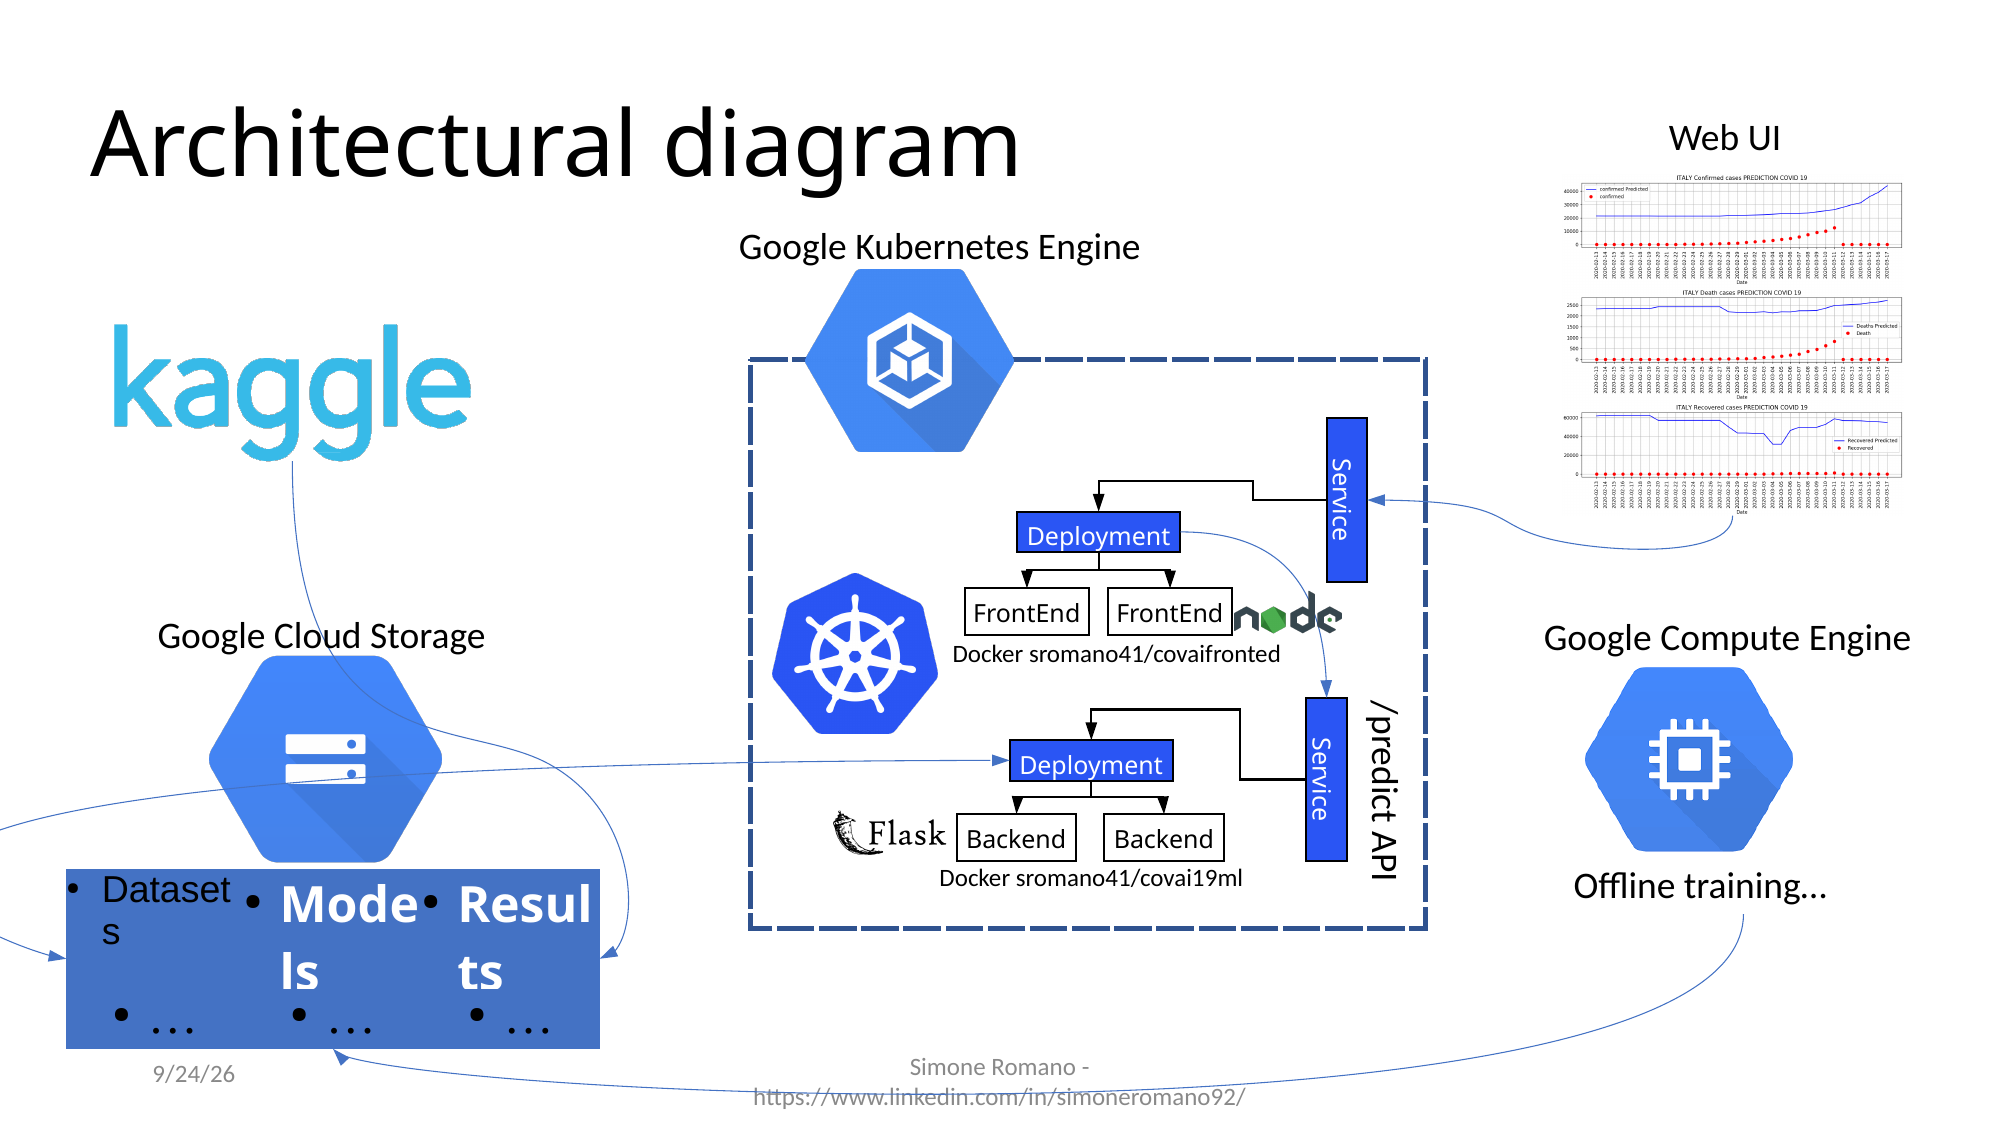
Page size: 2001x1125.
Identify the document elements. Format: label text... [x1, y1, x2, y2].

table_header Models [244, 869, 422, 989]
picture [1562, 174, 1904, 516]
text_box Backend [1104, 814, 1224, 854]
text_box [336, 1049, 588, 1083]
text_box Simone Romano - https://www.linkedin.com/in/simoneromano92/ [662, 1042, 1338, 1093]
text_box [137, 1049, 588, 1103]
table_cell … [422, 989, 600, 1049]
text_box /predict API [1356, 685, 1418, 926]
picture [1585, 666, 1793, 853]
text_box Docker sromano41/covai19ml [924, 854, 1259, 899]
text_box Service [1306, 698, 1347, 861]
picture [341, 664, 442, 730]
picture [113, 323, 471, 462]
table_header Results [422, 869, 600, 989]
text_box Google Compute Engine [1528, 604, 1978, 666]
text_box FrontEnd [1108, 588, 1232, 630]
picture [805, 275, 1014, 452]
text_box Simone Romano - https://www.linkedin.com/in/simoneromano92/ [662, 1077, 1338, 1103]
text_box Deployment [1010, 740, 1173, 781]
picture [772, 573, 938, 734]
picture [826, 800, 954, 864]
table_header Datasets [66, 869, 244, 989]
table_cell … [66, 989, 244, 1049]
text_box Web UI [1653, 105, 2000, 166]
text_box Offline training… [1558, 853, 1929, 915]
title Architectural diagram [75, 38, 1801, 256]
text_box Google Kubernetes Engine [724, 214, 1173, 275]
table_cell … [244, 989, 422, 1049]
text_box Backend [957, 814, 1076, 854]
picture [209, 664, 442, 790]
text_box Service [1327, 418, 1367, 582]
text_box FrontEnd [965, 588, 1089, 630]
picture [1234, 564, 1342, 671]
text_box Deployment [1017, 512, 1180, 552]
picture [209, 774, 442, 869]
text_box Google Cloud Storage [142, 603, 592, 664]
text_box Docker sromano41/covaifronted [938, 630, 1297, 675]
